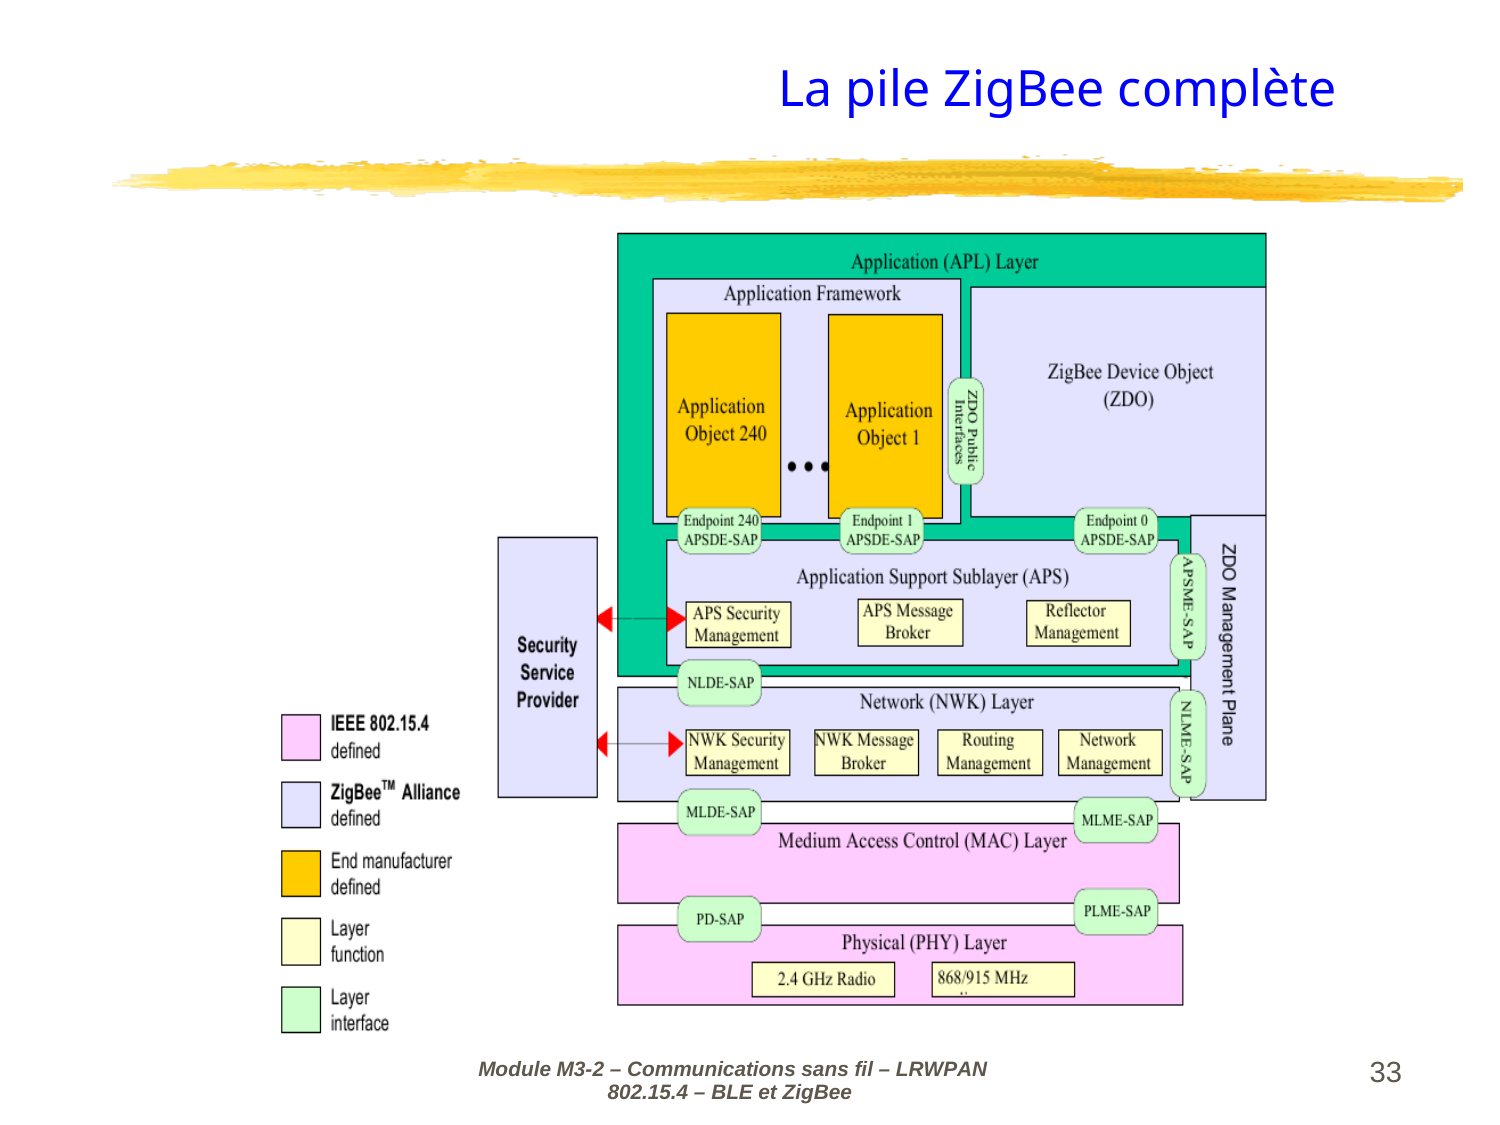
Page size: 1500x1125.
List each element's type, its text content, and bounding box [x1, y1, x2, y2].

title La pile ZigBee complète [62, 37, 1338, 138]
picture [112, 149, 1463, 1055]
